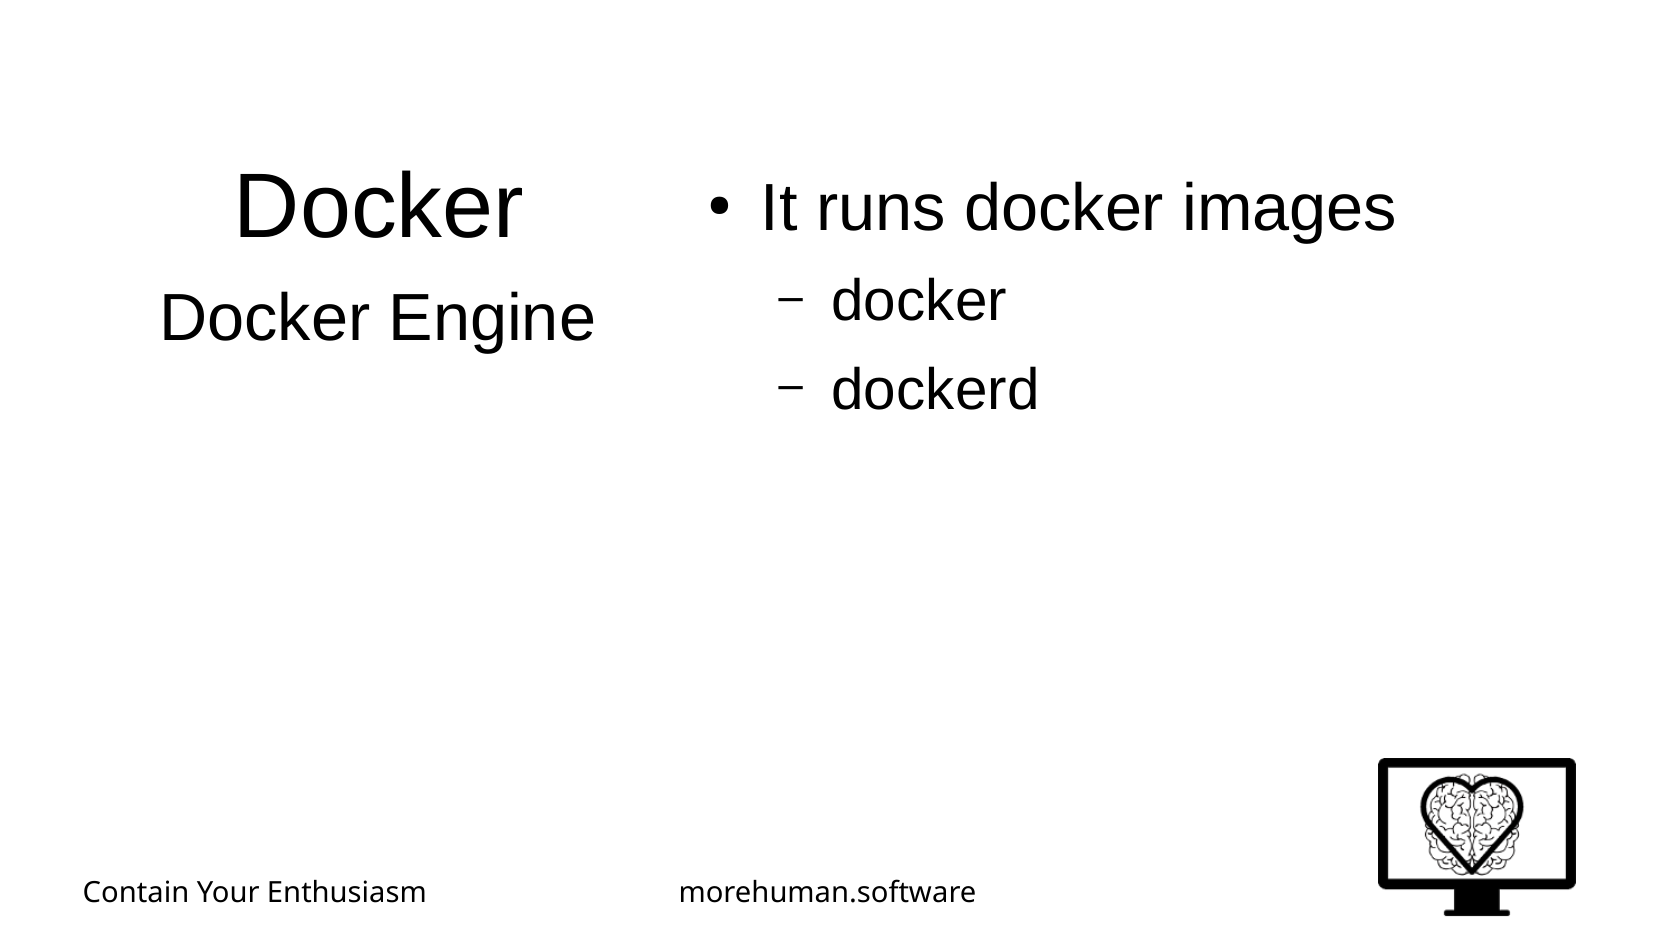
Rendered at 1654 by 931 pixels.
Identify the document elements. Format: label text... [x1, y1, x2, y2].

title Docker [83, 154, 676, 371]
text_box Docker Engine [81, 280, 674, 586]
list It runs docker images docker dockerd [690, 169, 1572, 545]
picture [1378, 758, 1576, 925]
